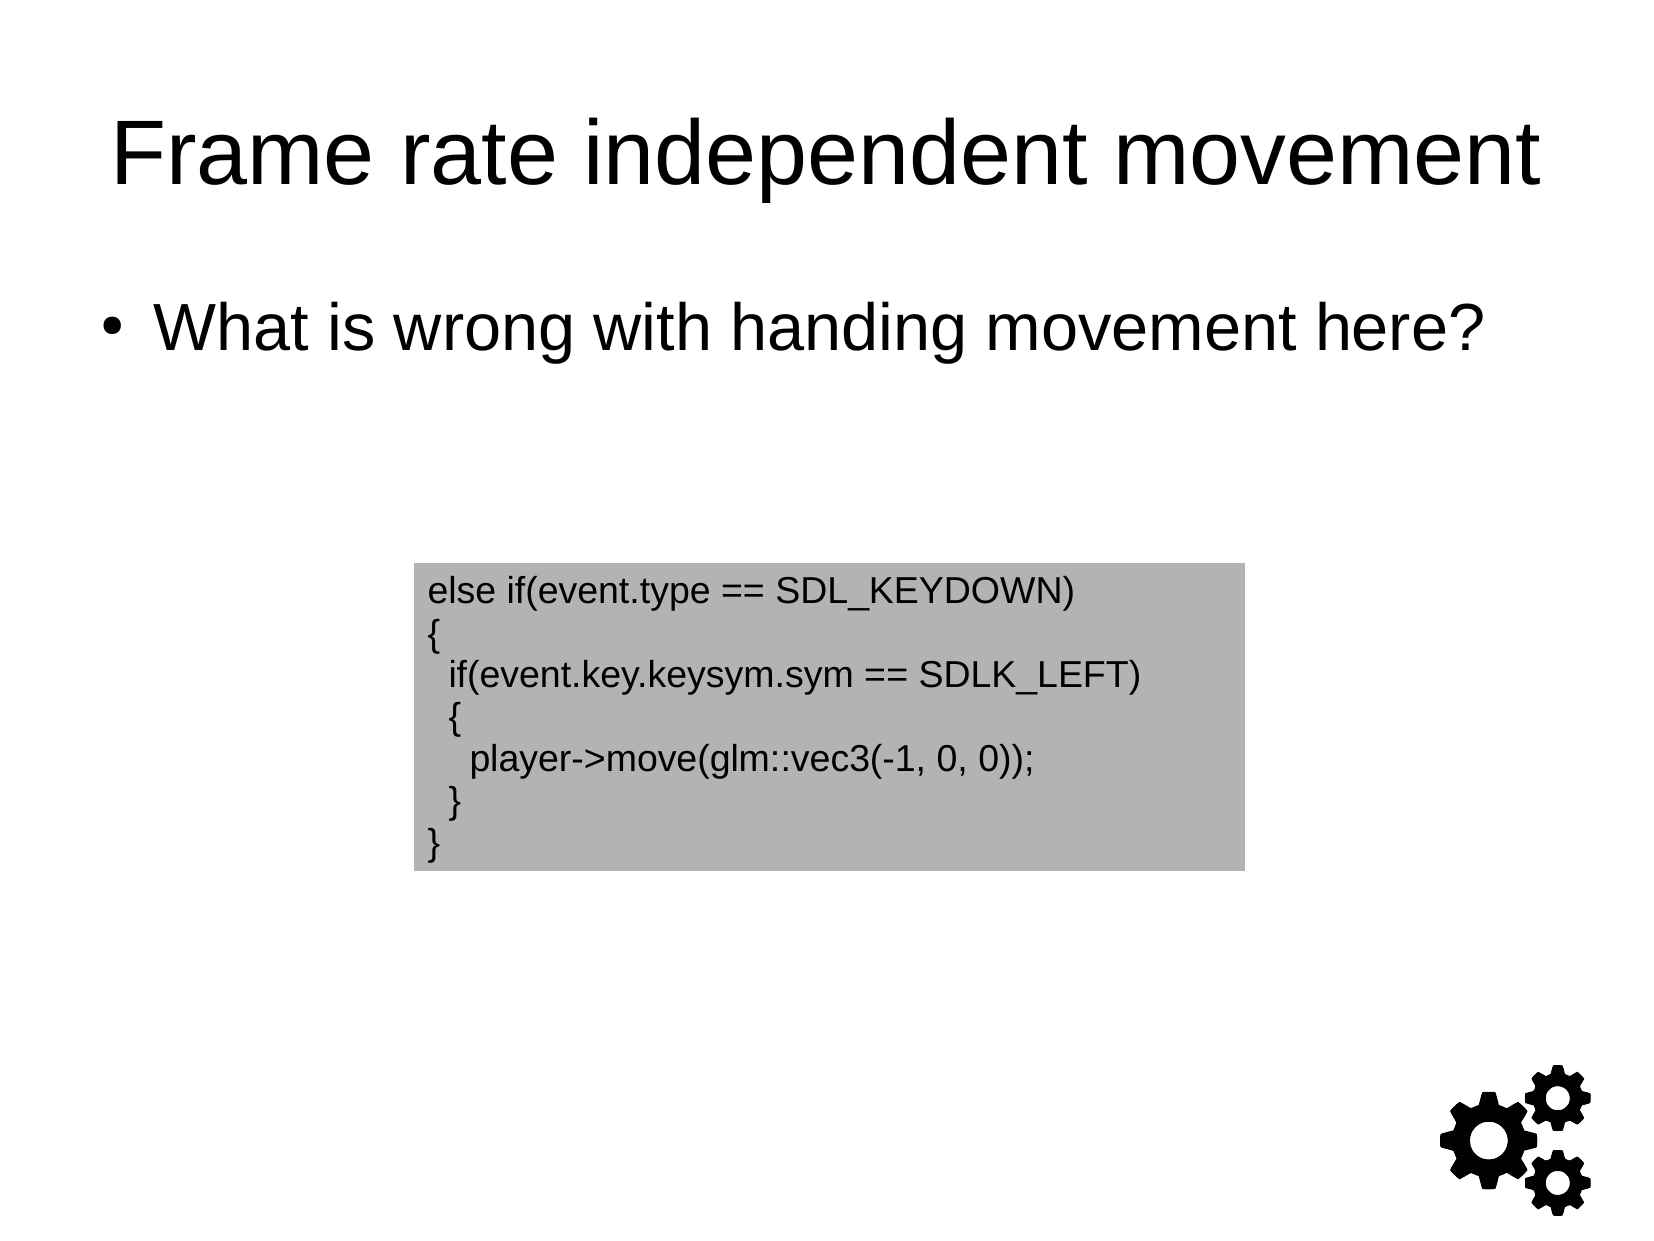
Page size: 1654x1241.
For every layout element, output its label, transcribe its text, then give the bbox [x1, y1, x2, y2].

title Frame rate independent movement [82, 49, 1571, 257]
picture [1440, 1065, 1591, 1216]
list What is wrong with handing movement here? [82, 290, 1571, 1010]
table_header else if(event.type == SDL_KEYDOWN) { if(event.key.keysym.sym == SDLK_LEFT) { player->move(glm::vec3(-1, 0, 0)); } } [414, 563, 1245, 871]
